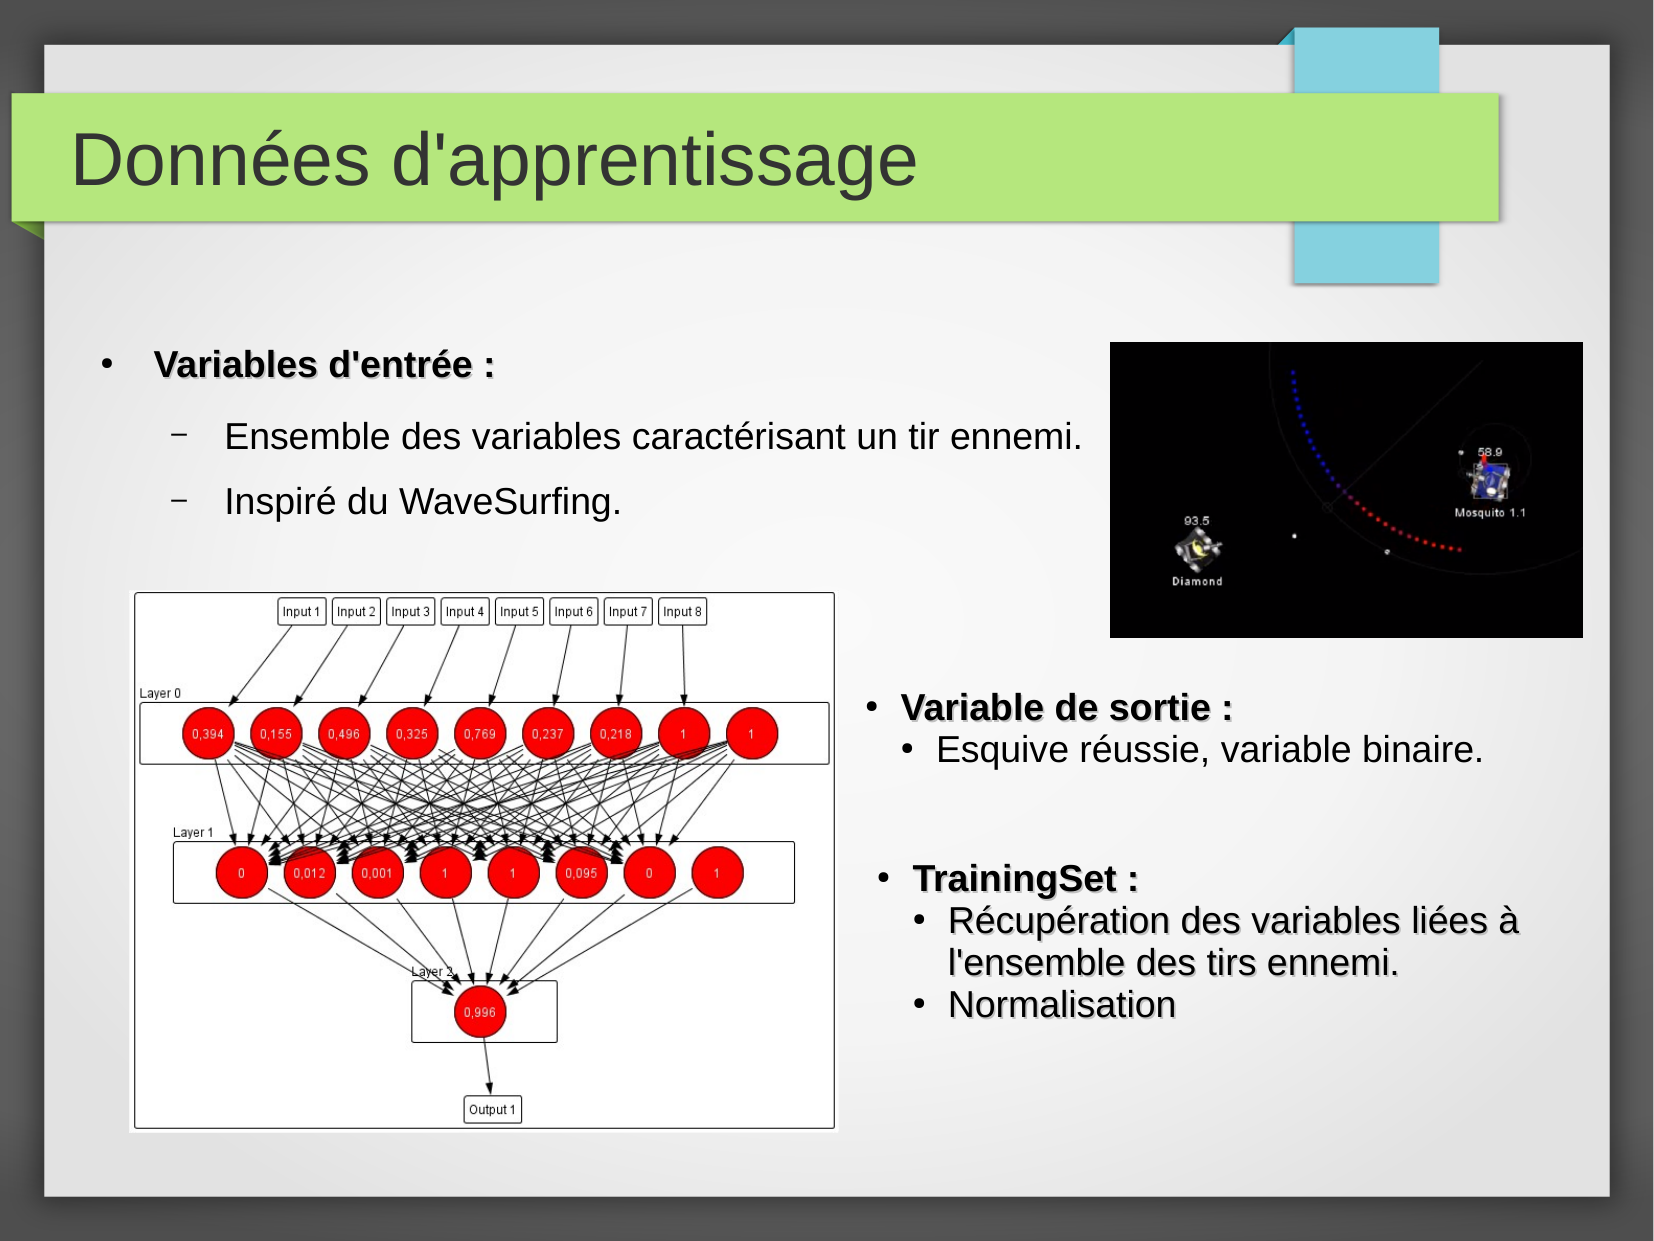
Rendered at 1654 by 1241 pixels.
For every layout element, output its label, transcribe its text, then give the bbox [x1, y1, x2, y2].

picture [0, 0, 1654, 1241]
list Variables d'entrée : Ensemble des variables caractérisant un tir ennemi. Inspiré du WaveSurfing. [82, 343, 1099, 556]
text_box Variable de sortie : Esquive réussie, variable binaire. [850, 679, 1548, 780]
text_box TrainingSet : Récupération des variables liées à l'ensemble des tirs ennemi. Normalisation [862, 850, 1571, 1035]
title Données d'apprentissage [70, 106, 1229, 213]
